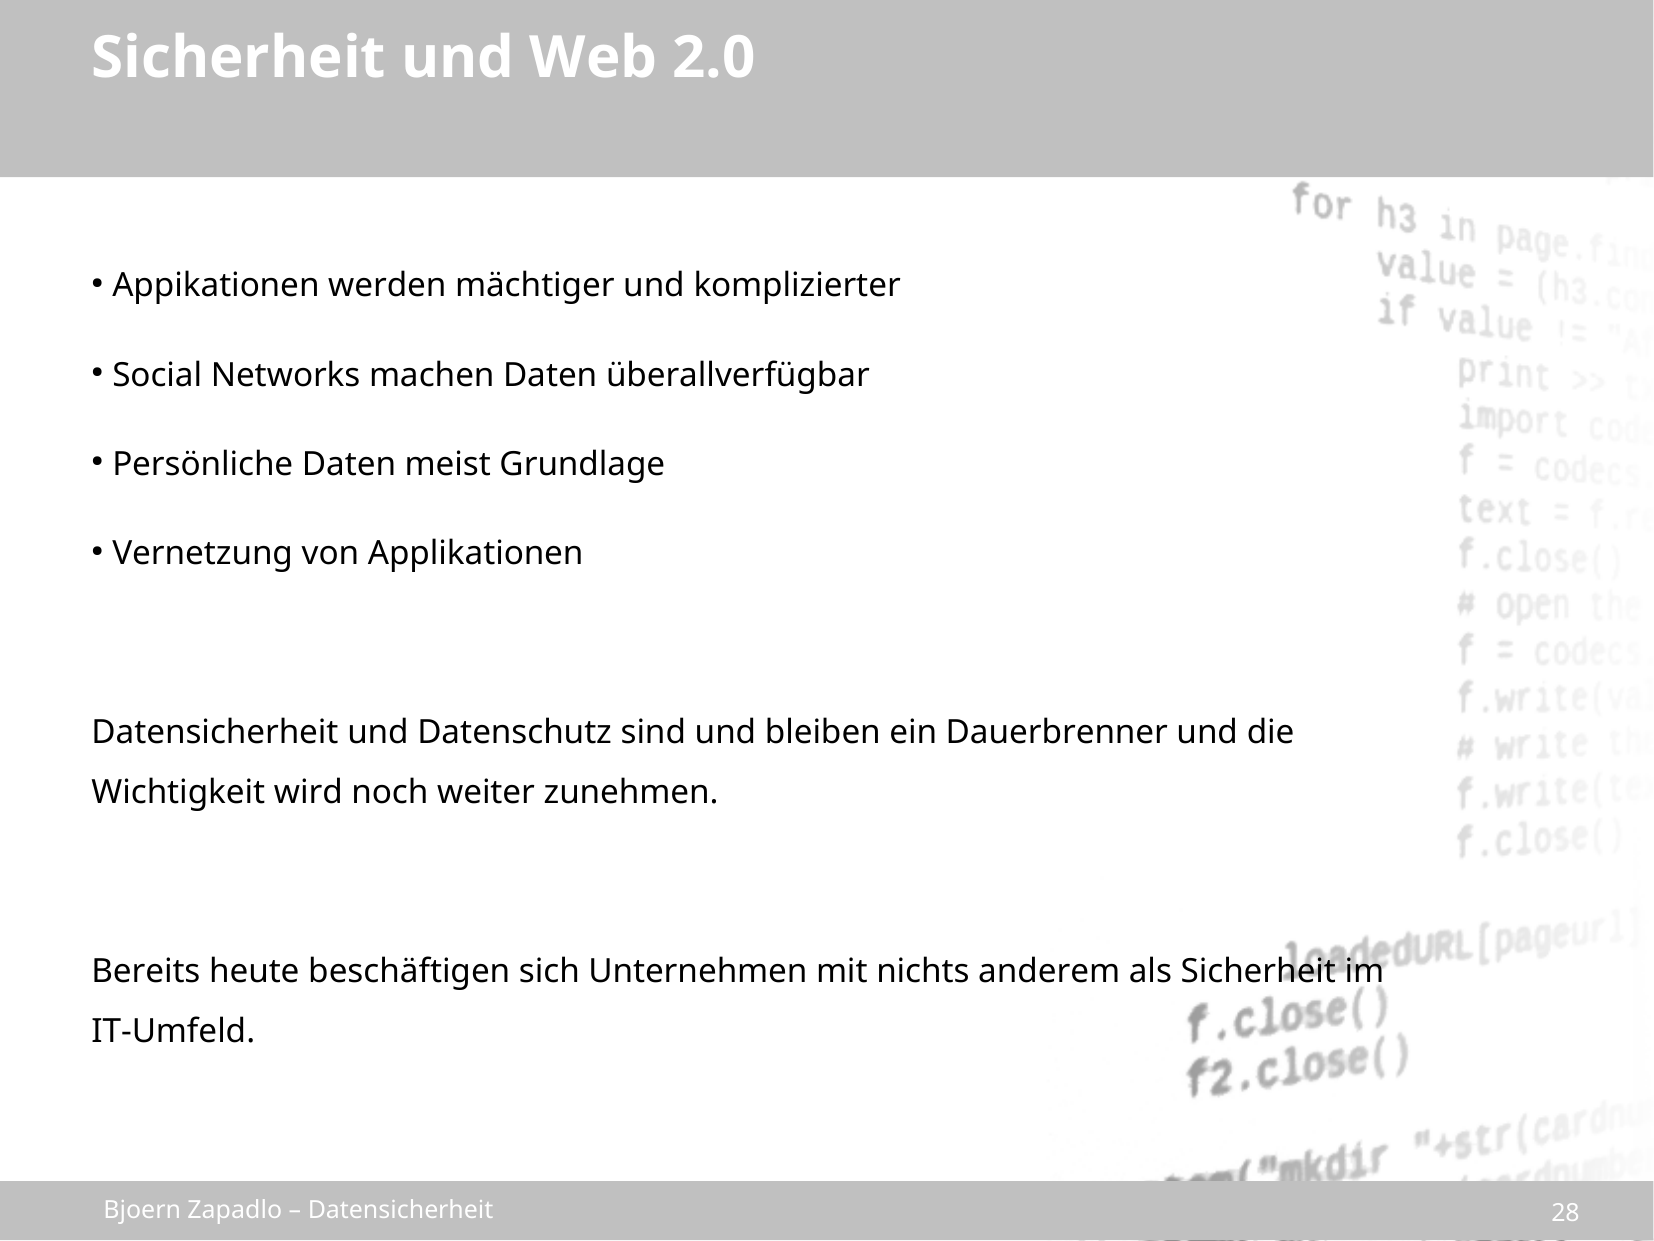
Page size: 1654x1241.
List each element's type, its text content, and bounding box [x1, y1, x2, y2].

text_box Appikationen werden mächtiger und komplizierter Social Networks machen Daten überallverfügbar Persönliche Daten meist Grundlage Vernetzung von Applikationen Datensicherheit und Datenschutz sind und bleiben ein Dauerbrenner und die Wichtigkeit wird noch weiter zunehmen. Bereits heute beschäftigen sich Unternehmen mit nichts anderem als Sicherheit im IT-Umfeld. [76, 236, 1432, 1057]
picture [0, 178, 1654, 1181]
text_box Sicherheit und Web 2.0 [76, 17, 1444, 98]
